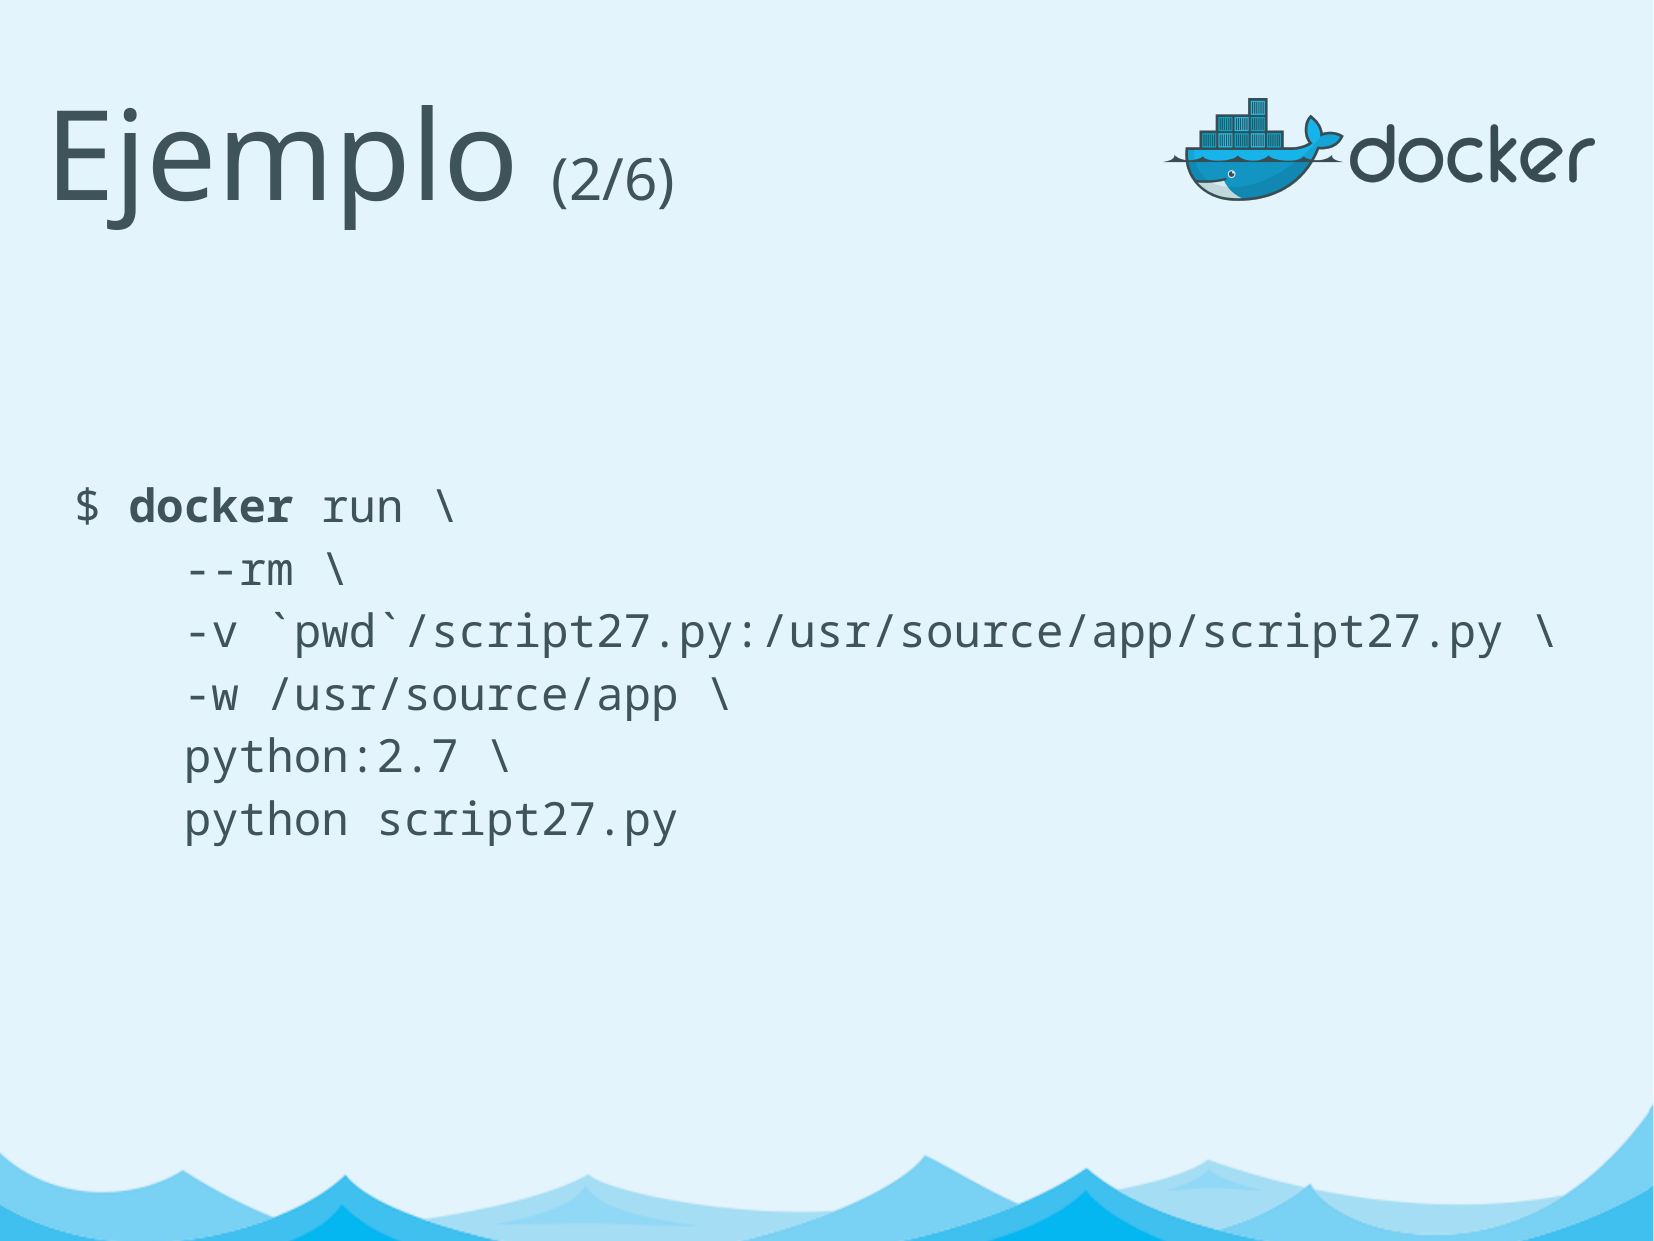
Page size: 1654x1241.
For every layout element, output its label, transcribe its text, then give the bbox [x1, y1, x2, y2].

text_box Ejemplo (2/6) [30, 59, 649, 252]
picture [1163, 98, 1595, 201]
text_box $ docker run \ --rm \ -v `pwd`/script27.py:/usr/source/app/script27.py \ -w /usr/source/app \ python:2.7 \ python script27.py [59, 466, 1654, 947]
picture [0, 1101, 1654, 1241]
